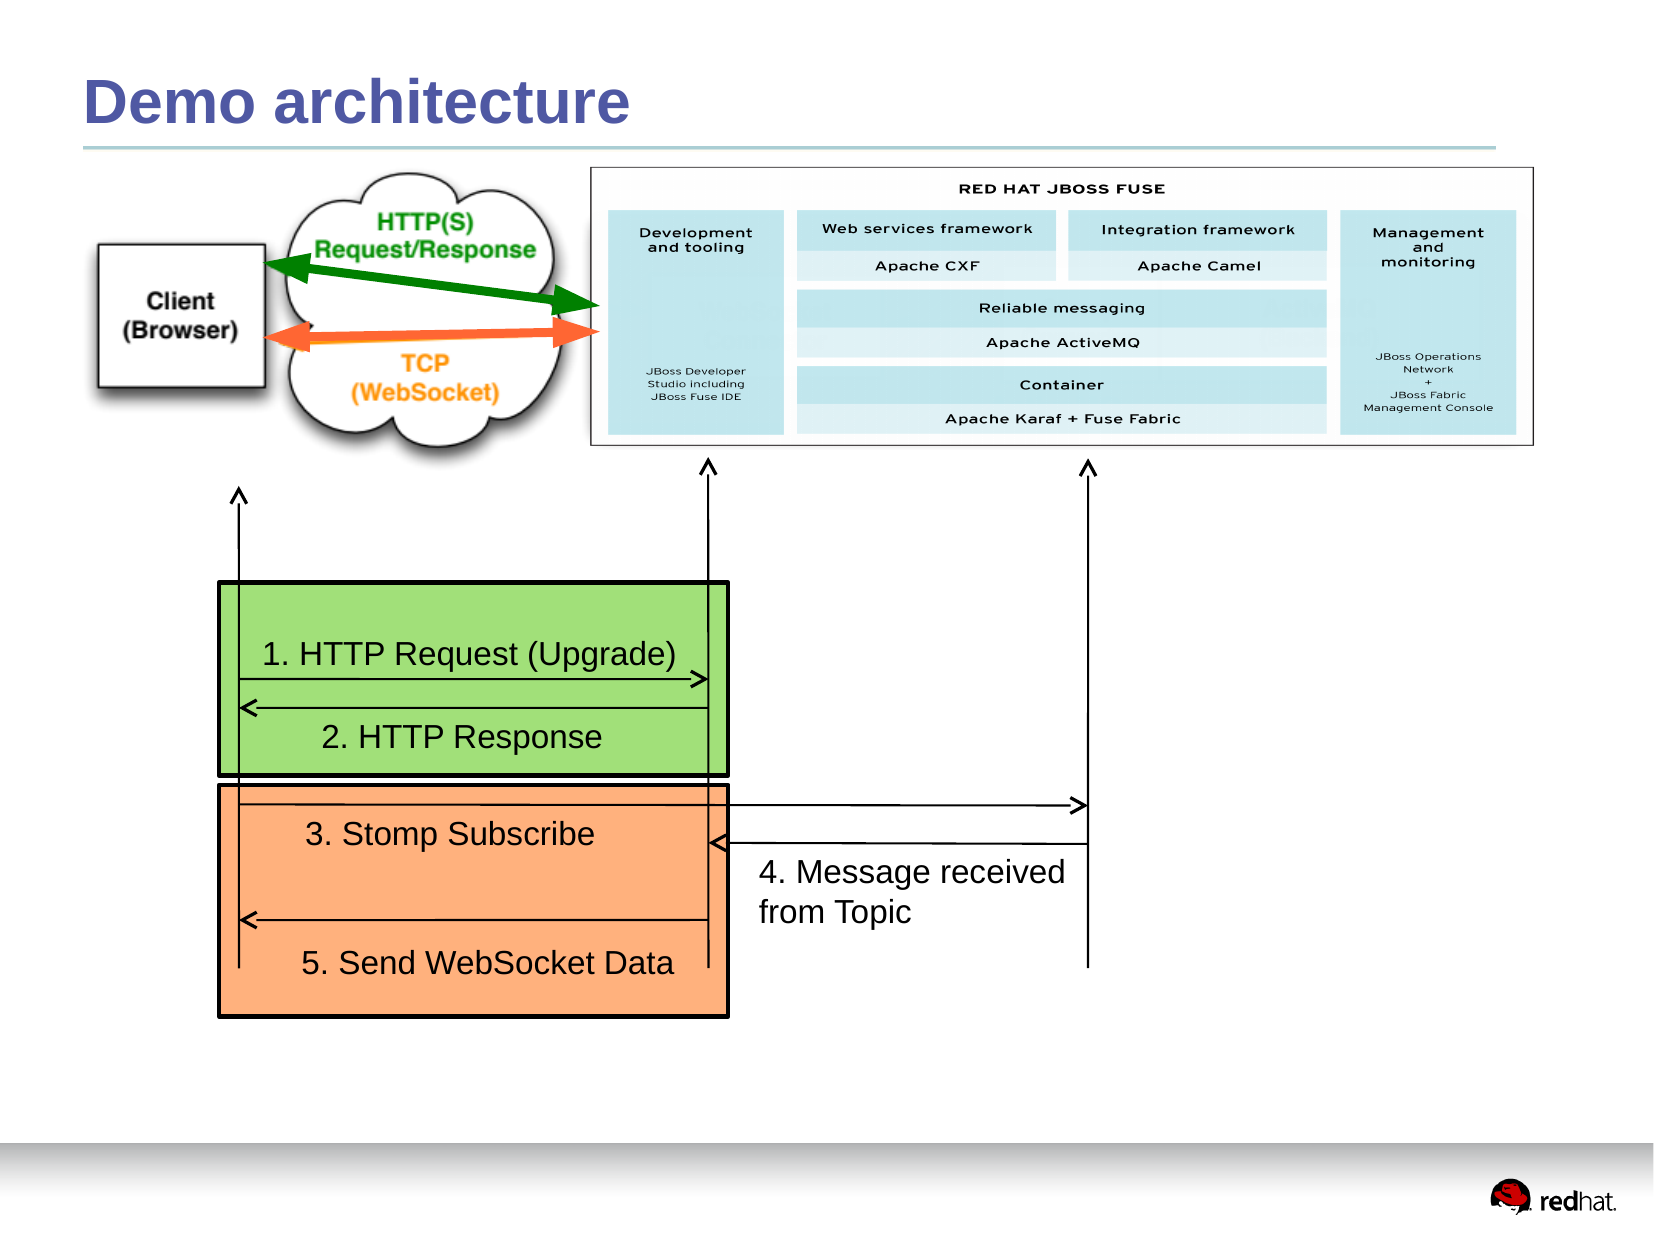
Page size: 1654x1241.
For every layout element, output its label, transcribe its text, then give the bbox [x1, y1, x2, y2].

text_box 3. Stomp Subscribe [290, 804, 611, 860]
text_box [218, 582, 237, 776]
text_box 2. HTTP Response [306, 709, 619, 764]
picture [75, 138, 1570, 533]
text_box [710, 785, 729, 804]
text_box [240, 582, 707, 677]
text_box 1. HTTP Request (Upgrade) [247, 624, 692, 681]
text_box [218, 785, 729, 1017]
text_box [240, 785, 707, 803]
picture [0, 1143, 1654, 1241]
text_box [562, 449, 1575, 563]
title Demo architecture [82, 8, 1572, 196]
text_box [240, 675, 707, 776]
text_box 4. Message received from Topic [744, 844, 1082, 939]
text_box [710, 582, 729, 776]
text_box 5. Send WebSocket Data [286, 933, 690, 989]
